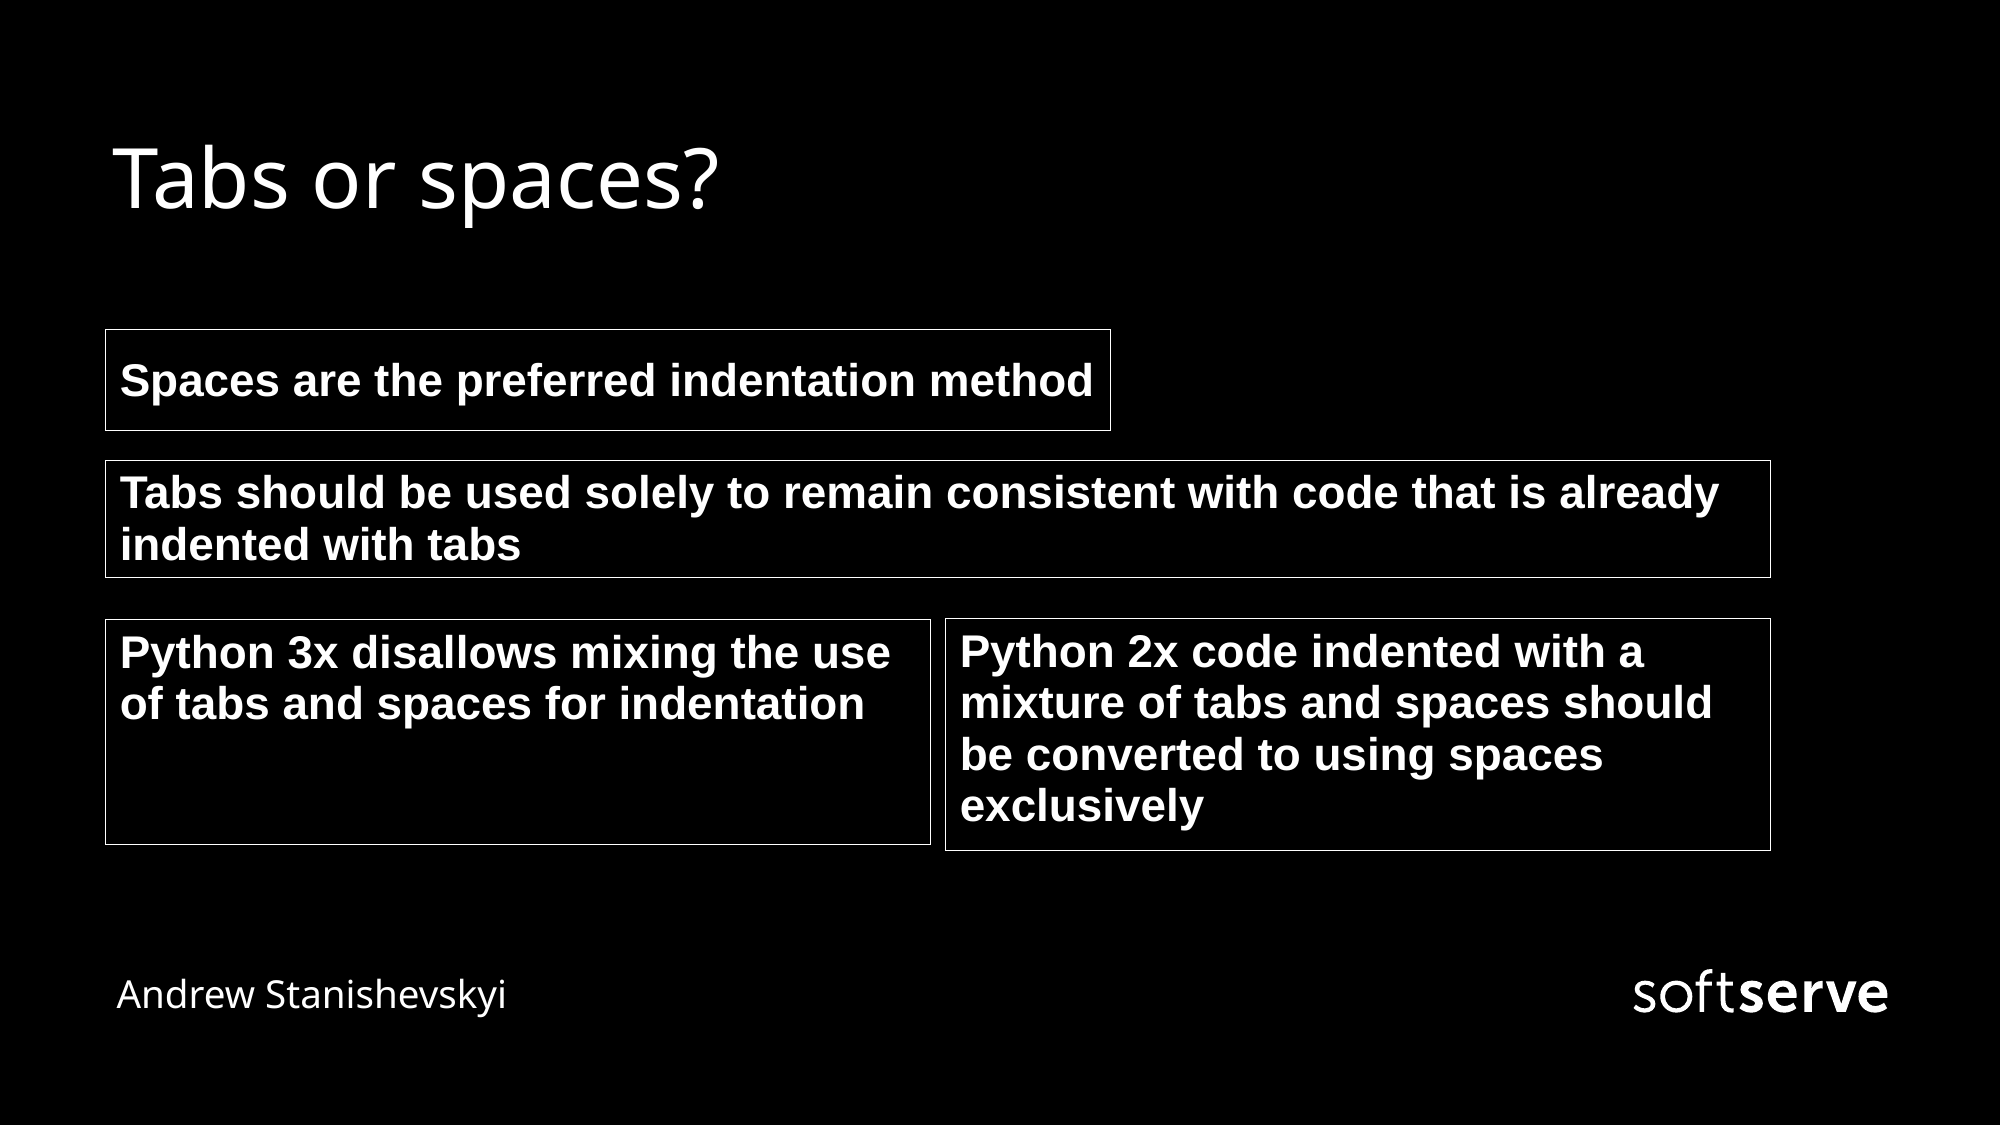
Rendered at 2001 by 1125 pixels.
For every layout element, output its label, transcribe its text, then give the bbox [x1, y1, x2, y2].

text_box Python 3x disallows mixing the use of tabs and spaces for indentation [105, 619, 931, 845]
text_box Python 2x code indented with a mixture of tabs and spaces should be converted to using spaces exclusively [945, 618, 1771, 851]
text_box Spaces are the preferred indentation method [105, 329, 1111, 431]
text_box Tabs should be used solely to remain consistent with code that is already indented with tabs [105, 460, 1771, 578]
list Andrew Stanishevskyi [0, 970, 569, 1019]
title Tabs or spaces? [112, 135, 1888, 330]
